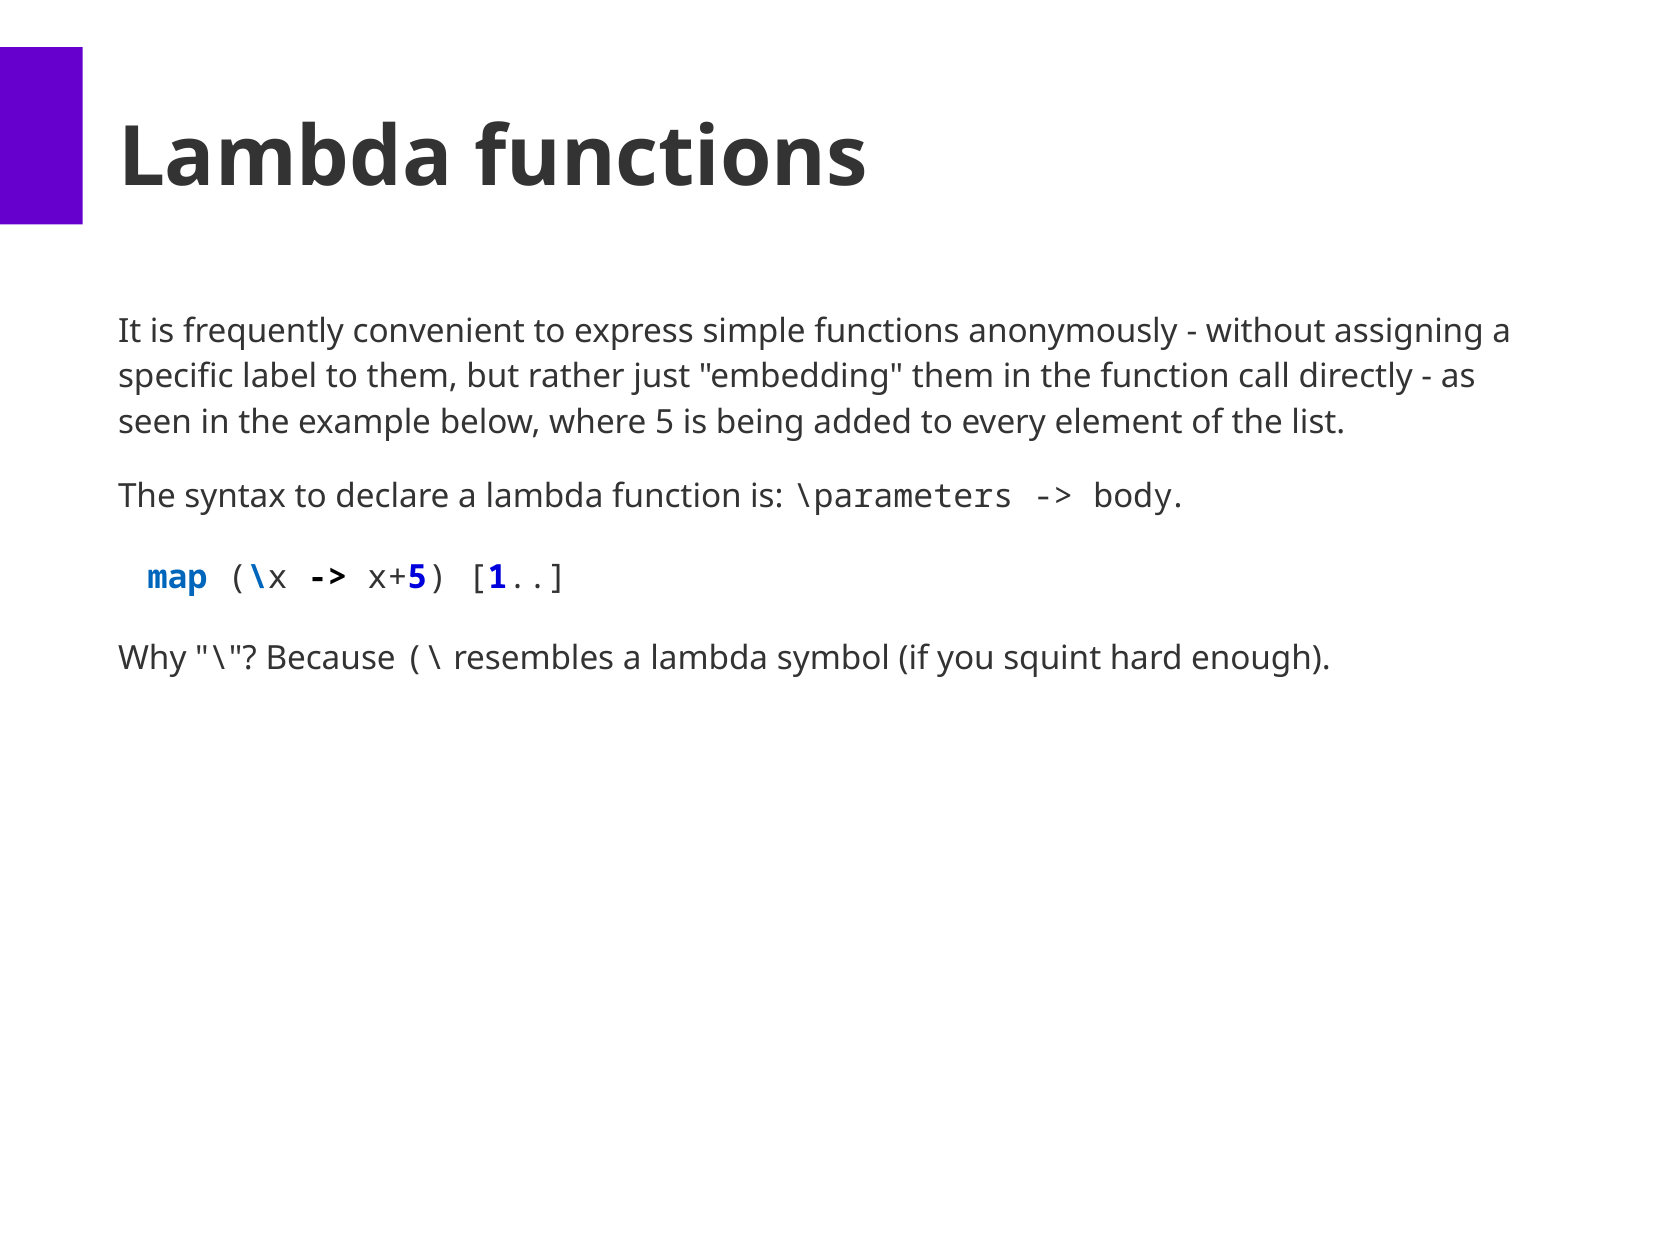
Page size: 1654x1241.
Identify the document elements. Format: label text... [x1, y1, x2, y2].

list It is frequently convenient to express simple functions anonymously - without assigning a specific label to them, but rather just "embedding" them in the function call directly - as seen in the example below, where 5 is being added to every element of the list. The syntax to declare a lambda function is: \parameters -> body. map (\x -> x+5) [1..] Why "\"? Because (\ resembles a lambda symbol (if you squint hard enough). [118, 307, 1536, 1074]
title Lambda functions [118, 49, 1571, 257]
